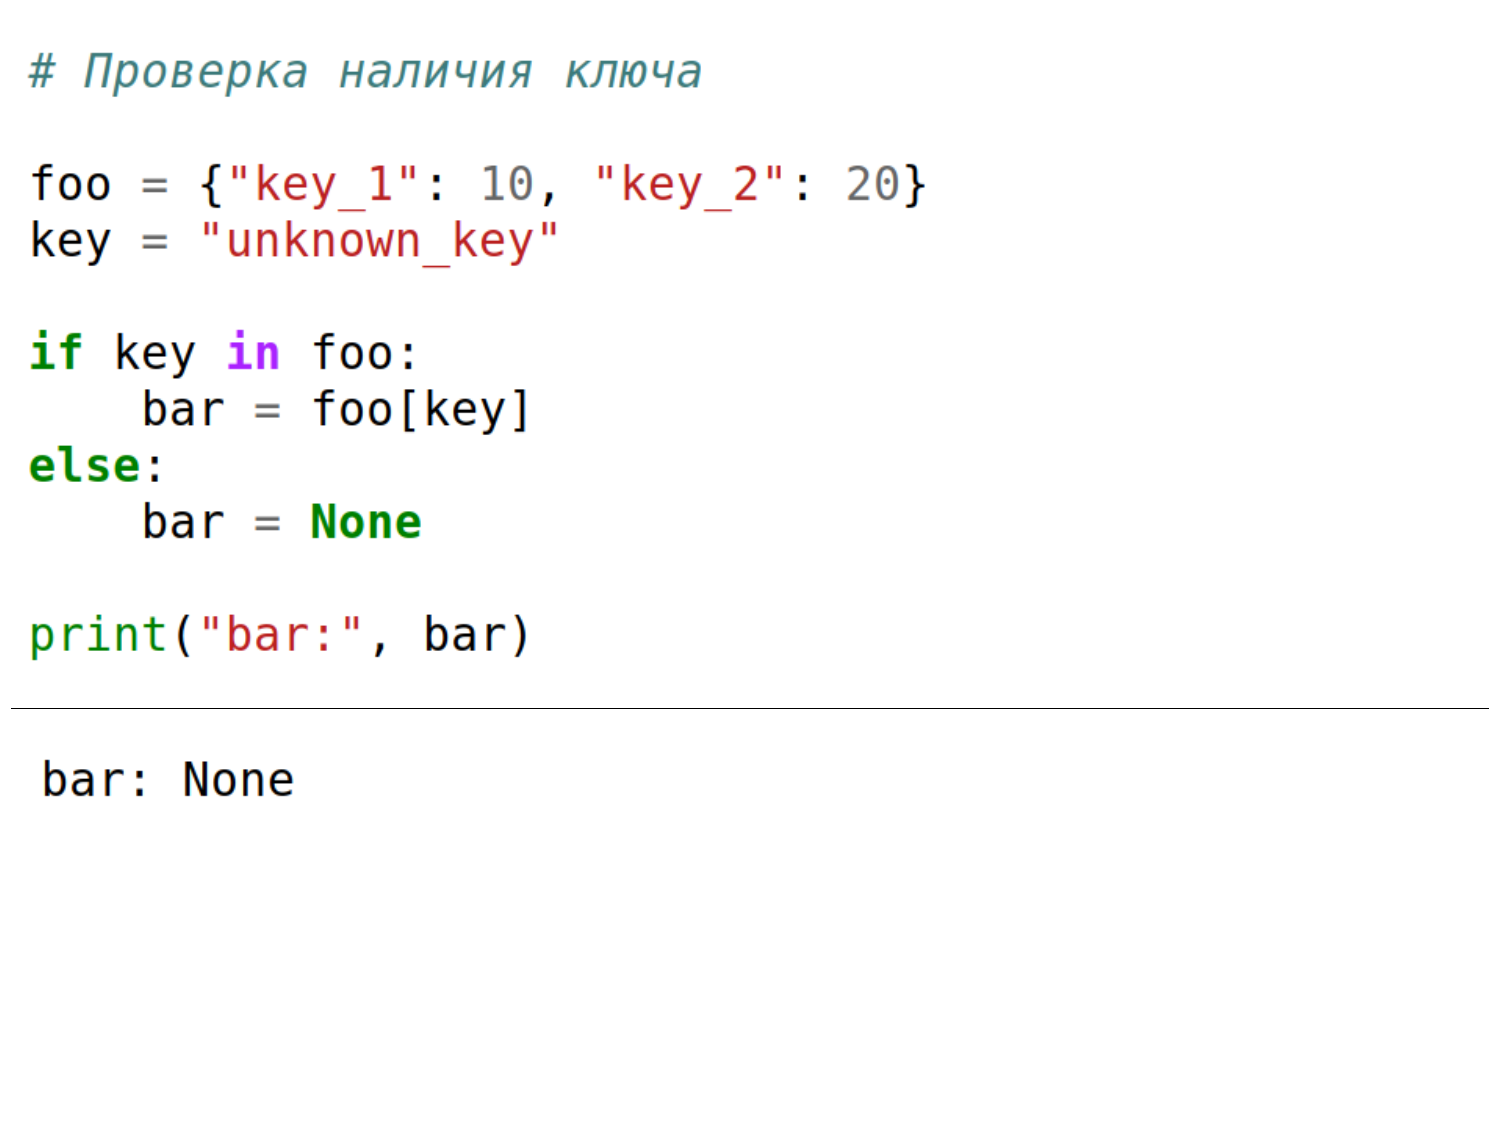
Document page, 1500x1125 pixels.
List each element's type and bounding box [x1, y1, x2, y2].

picture [14, 36, 942, 676]
picture [28, 743, 308, 815]
